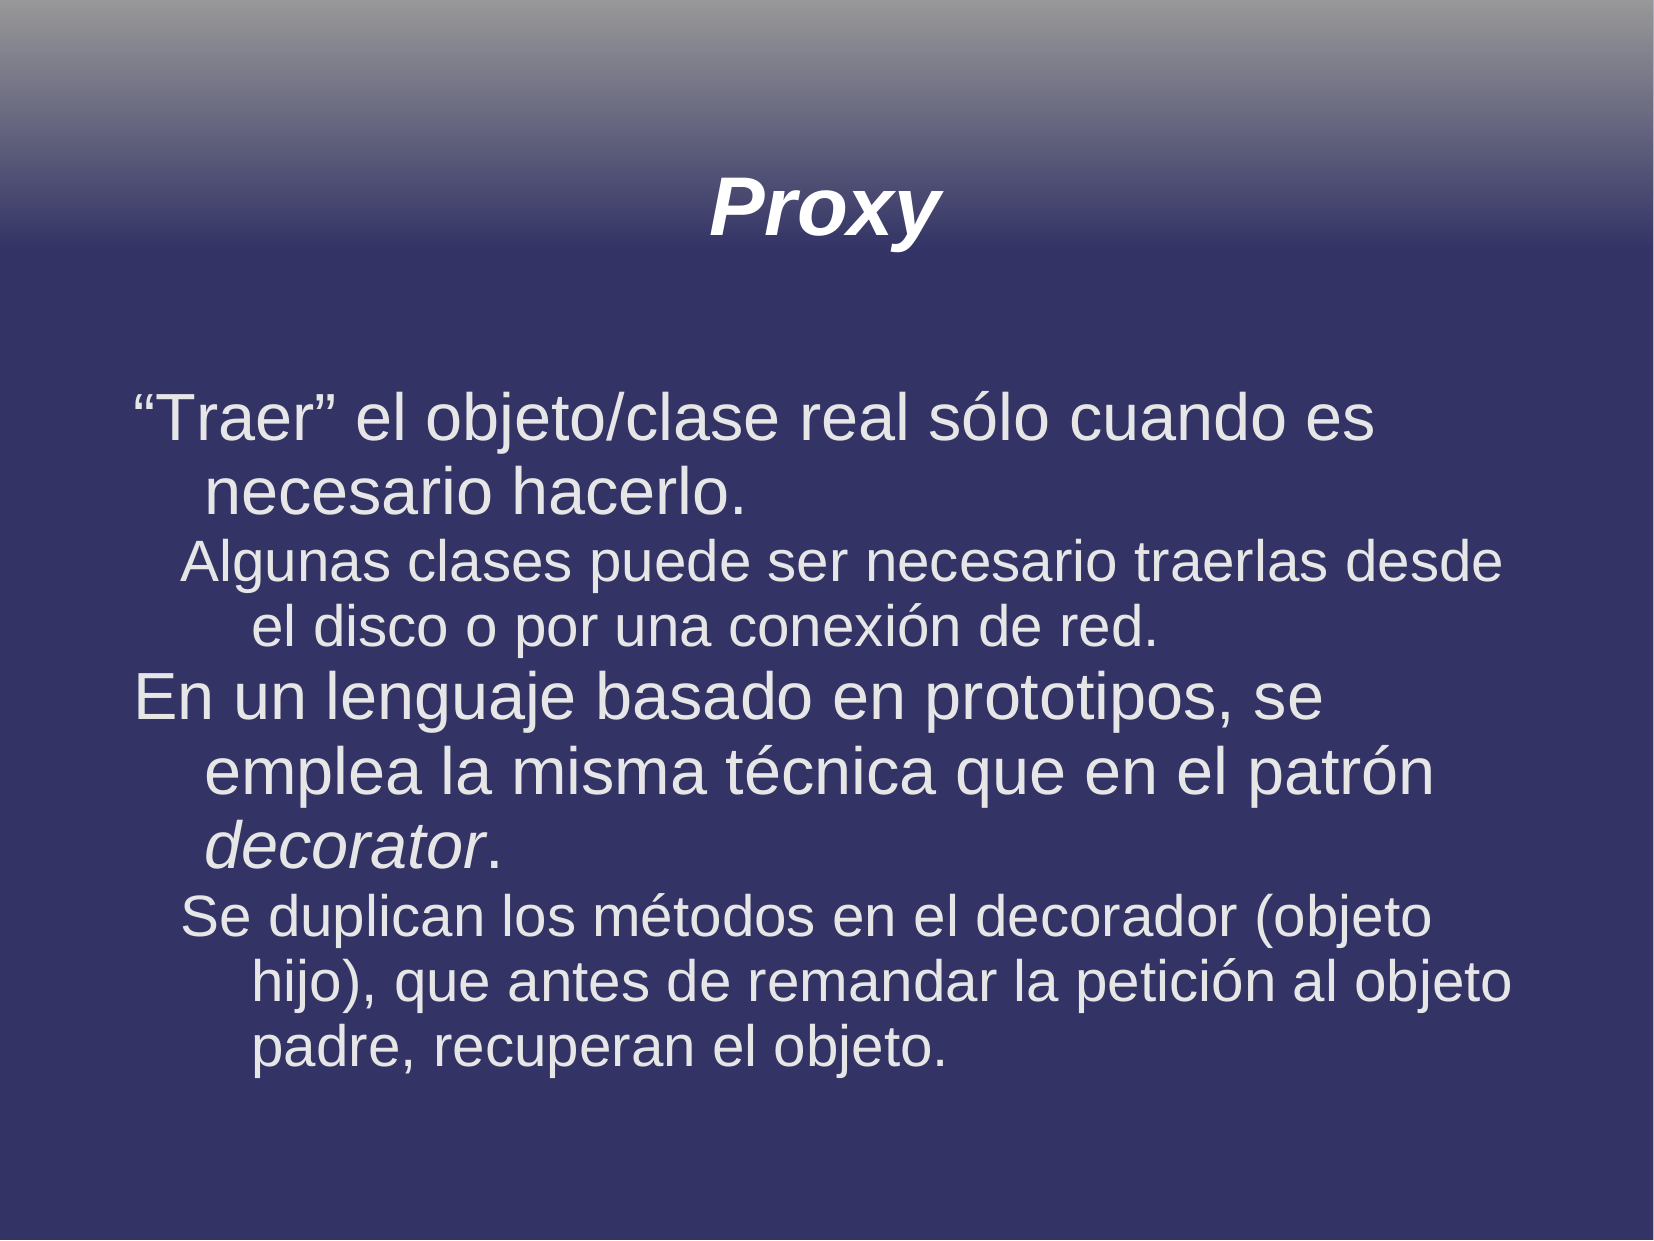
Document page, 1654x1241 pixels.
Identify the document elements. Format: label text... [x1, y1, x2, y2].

list “Traer” el objeto/clase real sólo cuando es necesario hacerlo. Algunas clases puede ser necesario traerlas desde el disco o por una conexión de red. En un lenguaje basado en prototipos, se emplea la misma técnica que en el patrón decorator. Se duplican los métodos en el decorador (objeto hijo), que antes de remandar la petición al objeto padre, recuperan el objeto. [121, 379, 1534, 1078]
title Proxy [118, 135, 1531, 279]
